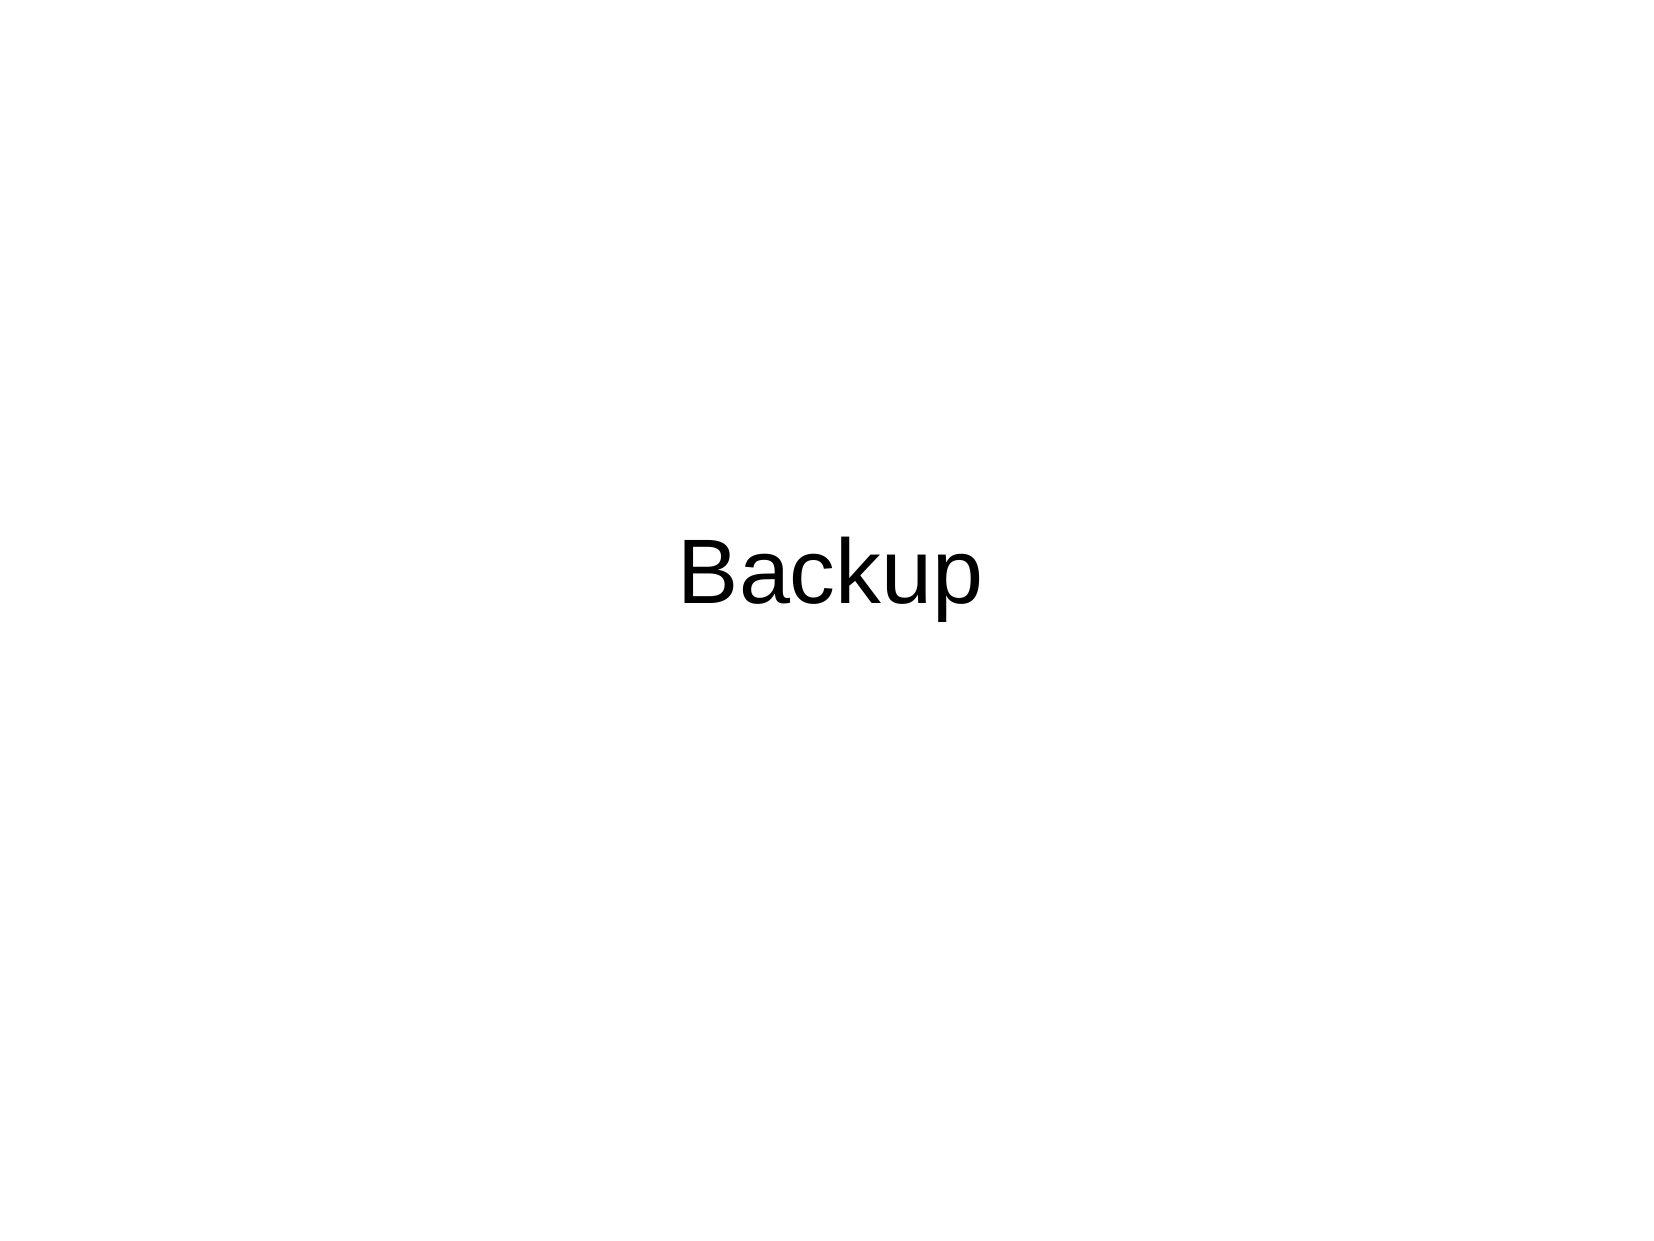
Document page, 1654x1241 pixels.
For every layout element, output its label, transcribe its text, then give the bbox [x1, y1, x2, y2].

title Backup [86, 467, 1576, 676]
